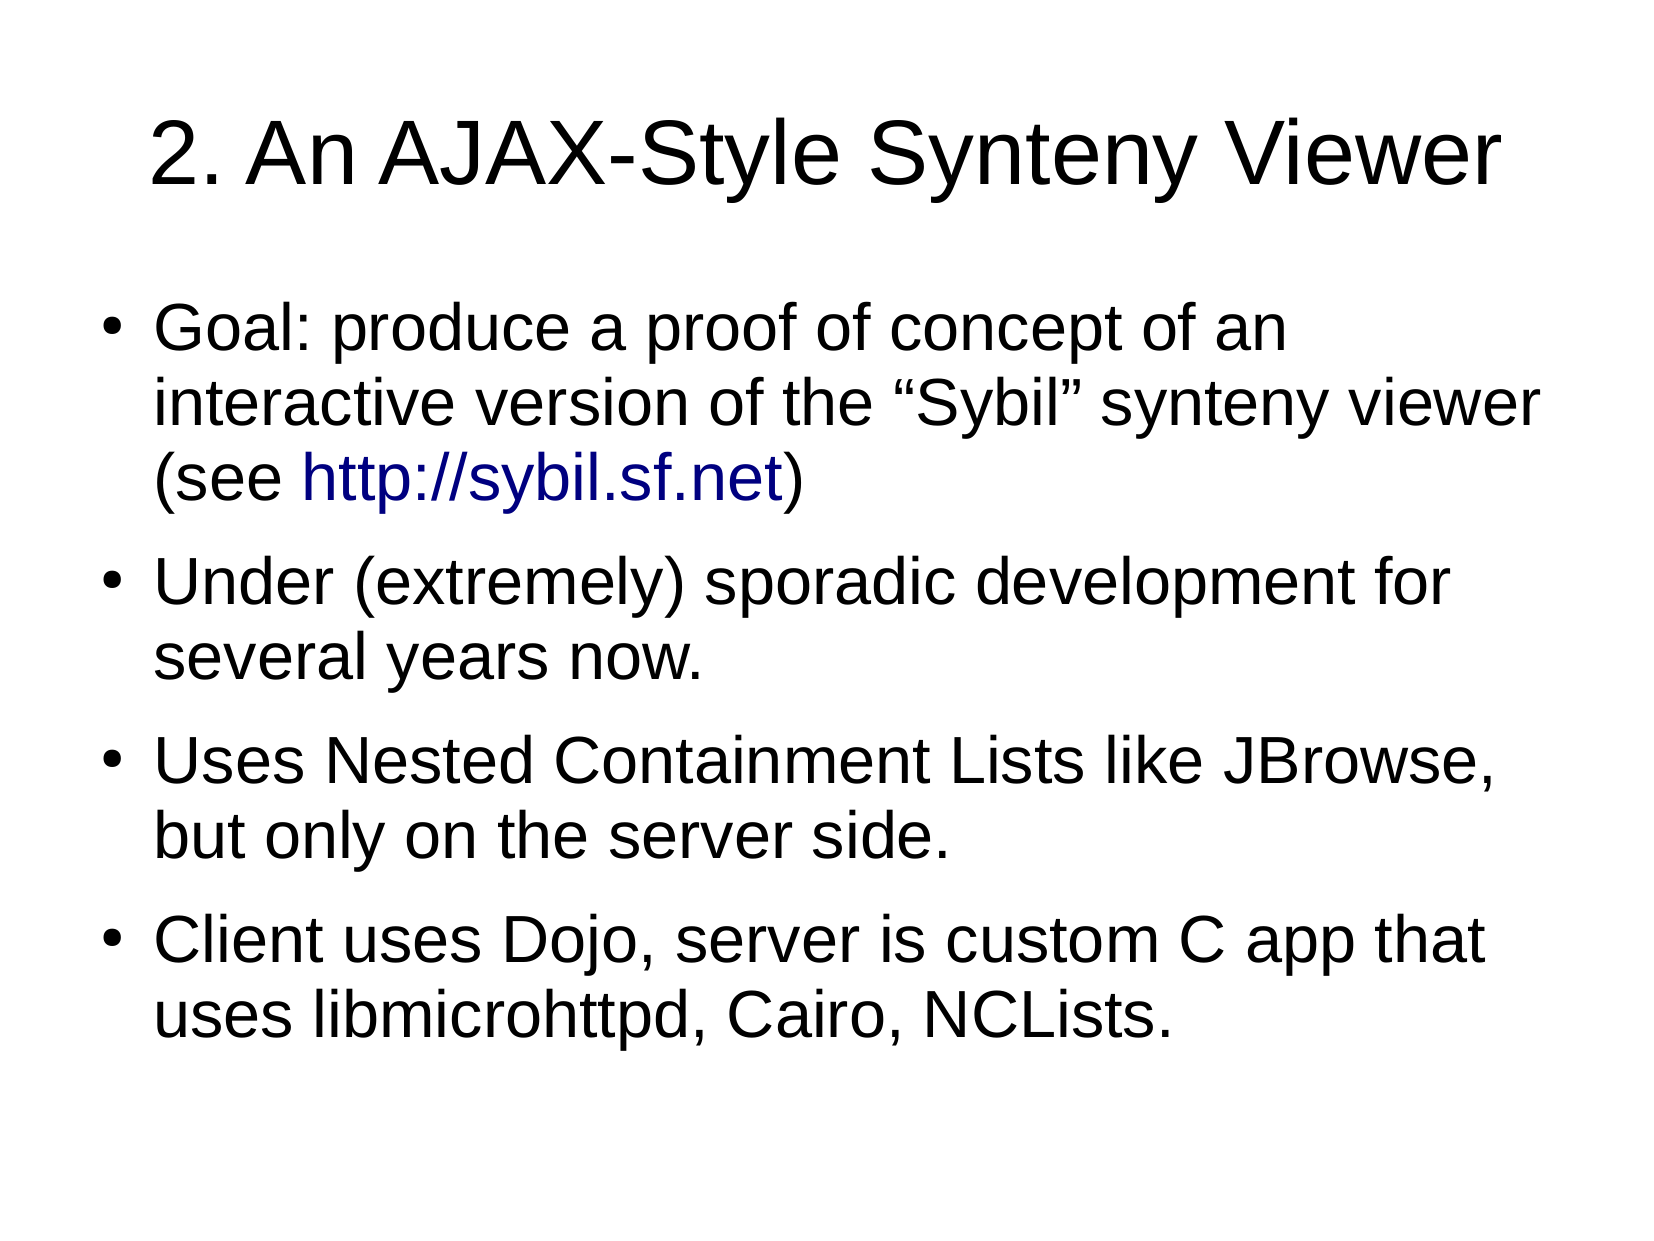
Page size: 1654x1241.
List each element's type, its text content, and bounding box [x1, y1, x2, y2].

title 2. An AJAX-Style Synteny Viewer [82, 56, 1571, 250]
list Goal: produce a proof of concept of an interactive version of the “Sybil” synteny viewer (see http://sybil.sf.net) Under (extremely) sporadic development for several years now. Uses Nested Containment Lists like JBrowse, but only on the server side. Client uses Dojo, server is custom C app that uses libmicrohttpd, Cairo, NCLists. [82, 290, 1571, 1109]
